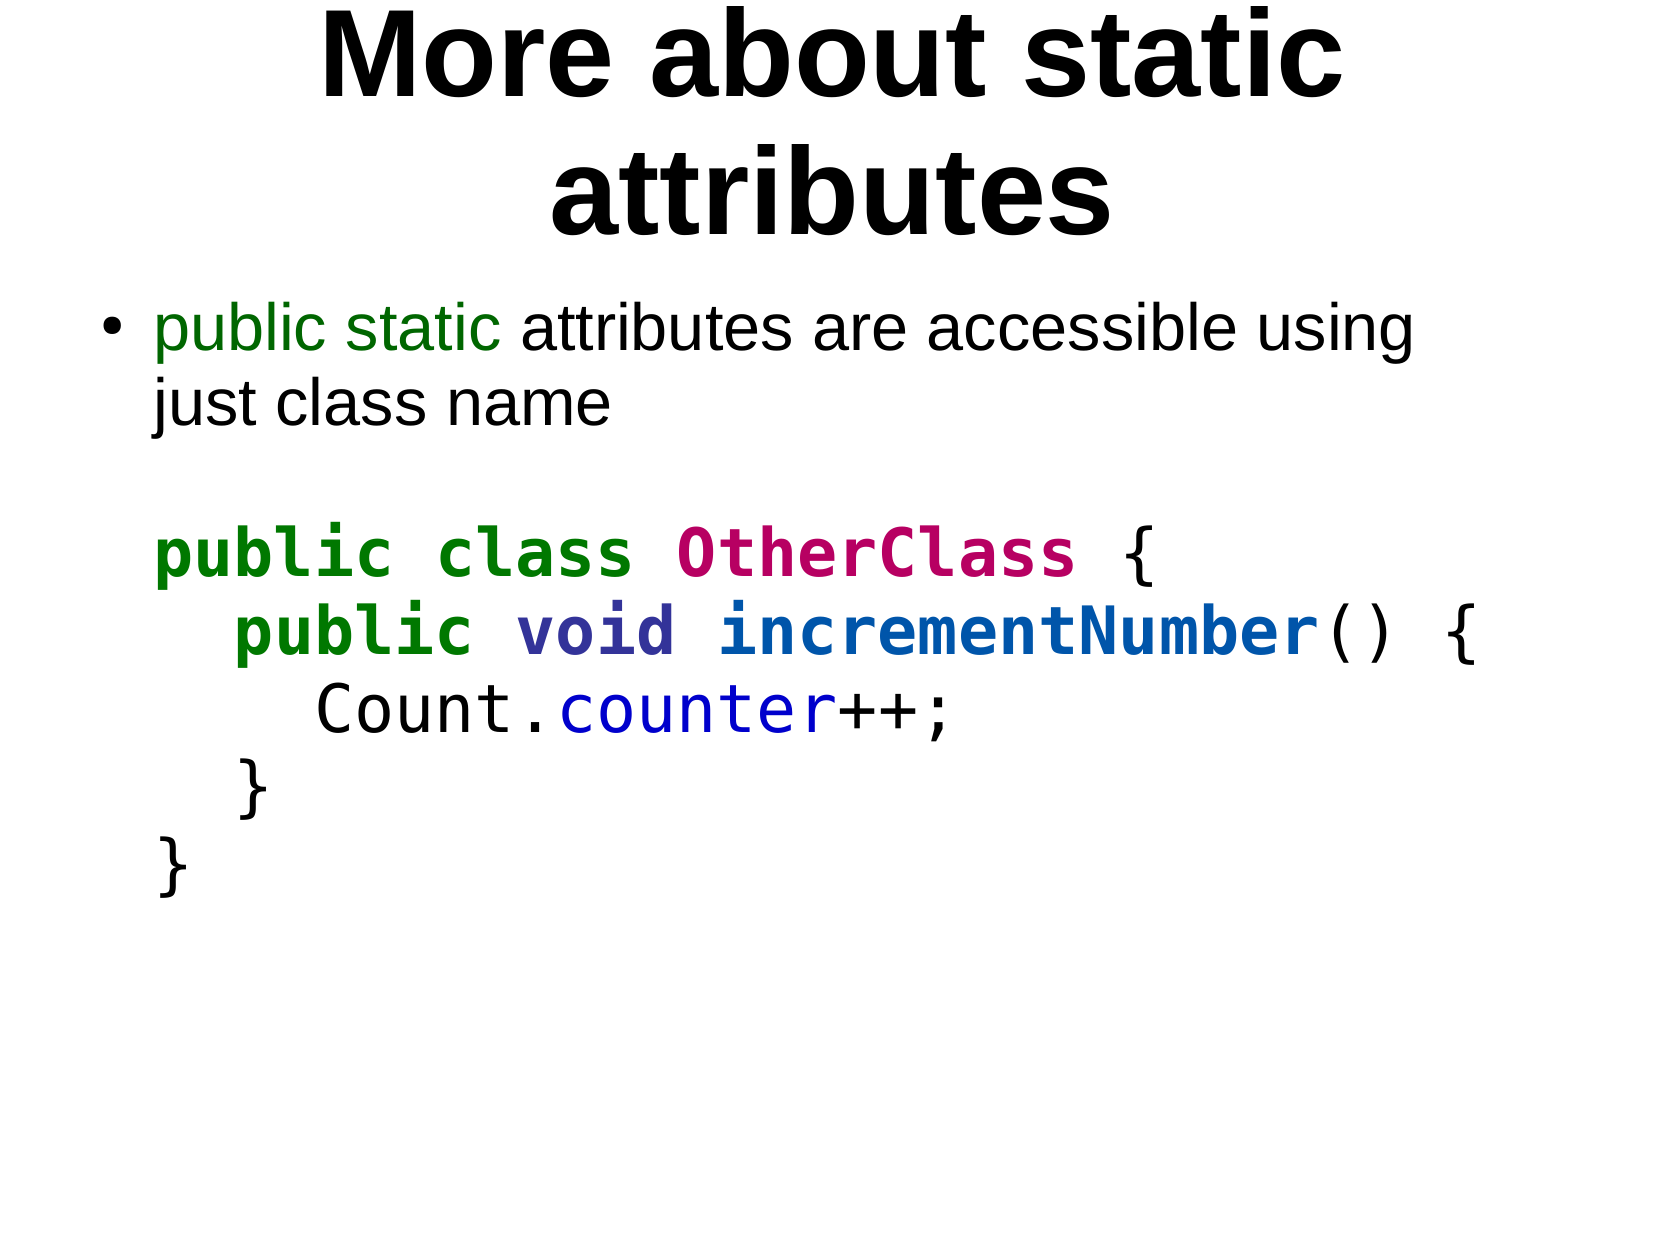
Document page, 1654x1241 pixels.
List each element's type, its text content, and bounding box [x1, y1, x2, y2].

title More about static attributes [23, 0, 1642, 262]
list public static attributes are accessible using just class name public class OtherClass { public void incrementNumber() { Count.counter++; } } [82, 290, 1538, 1010]
